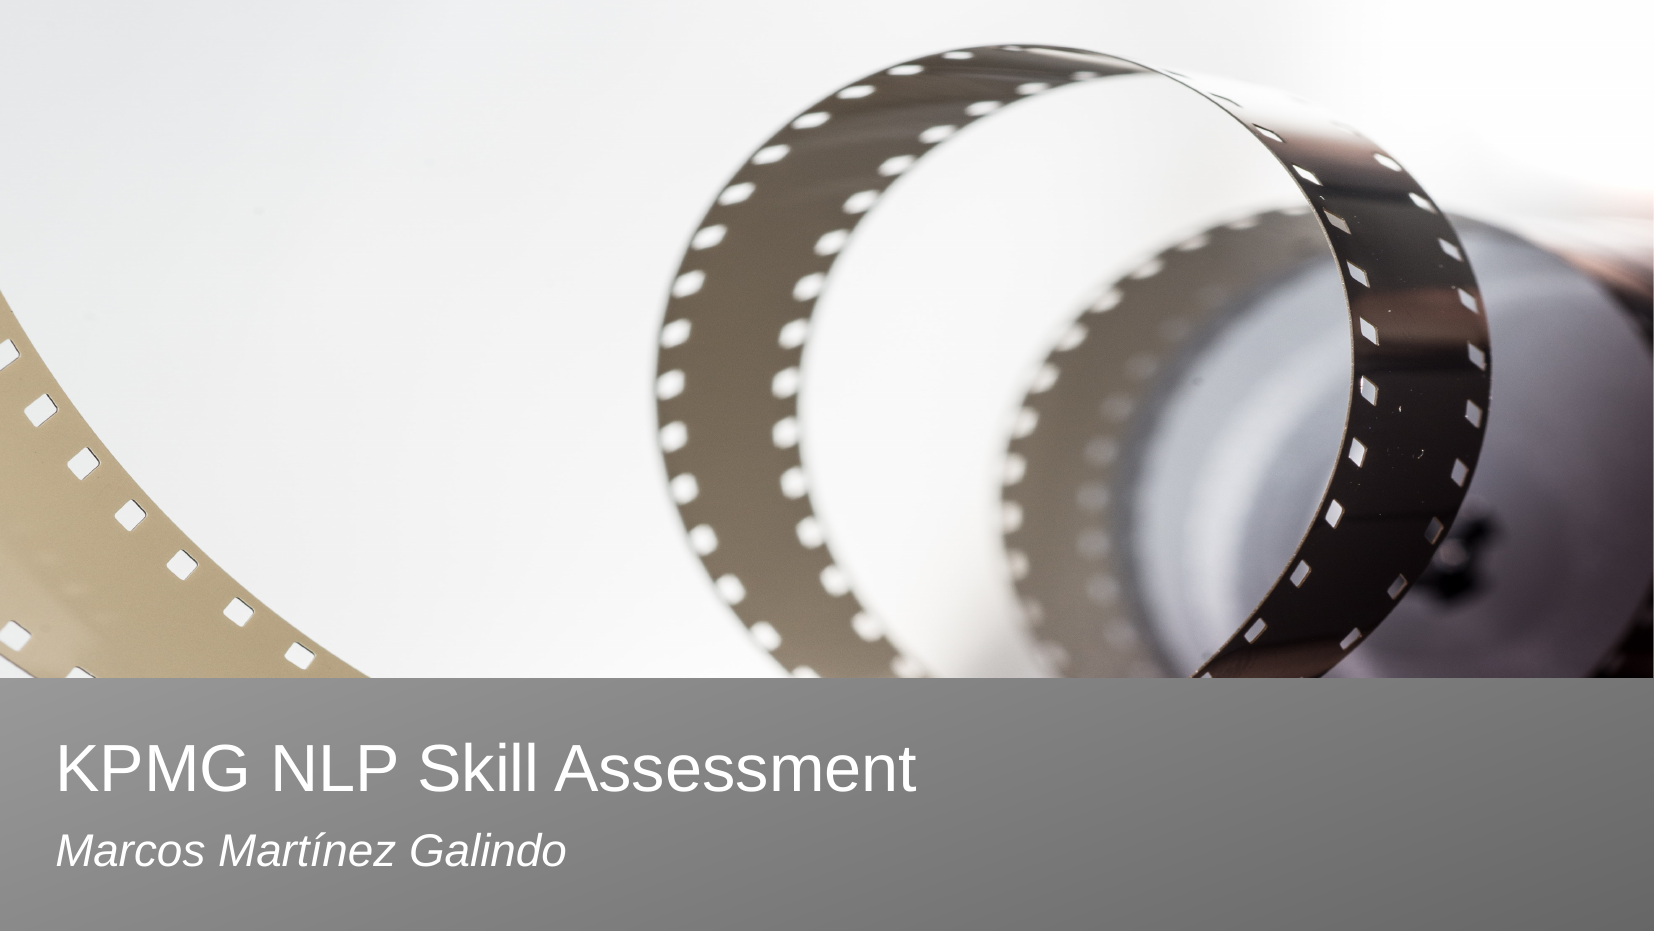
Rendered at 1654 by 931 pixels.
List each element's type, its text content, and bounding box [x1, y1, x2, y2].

picture [0, 0, 1654, 678]
subtitle KPMG NLP Skill Assessment Marcos Martínez Galindo [0, 678, 1654, 931]
